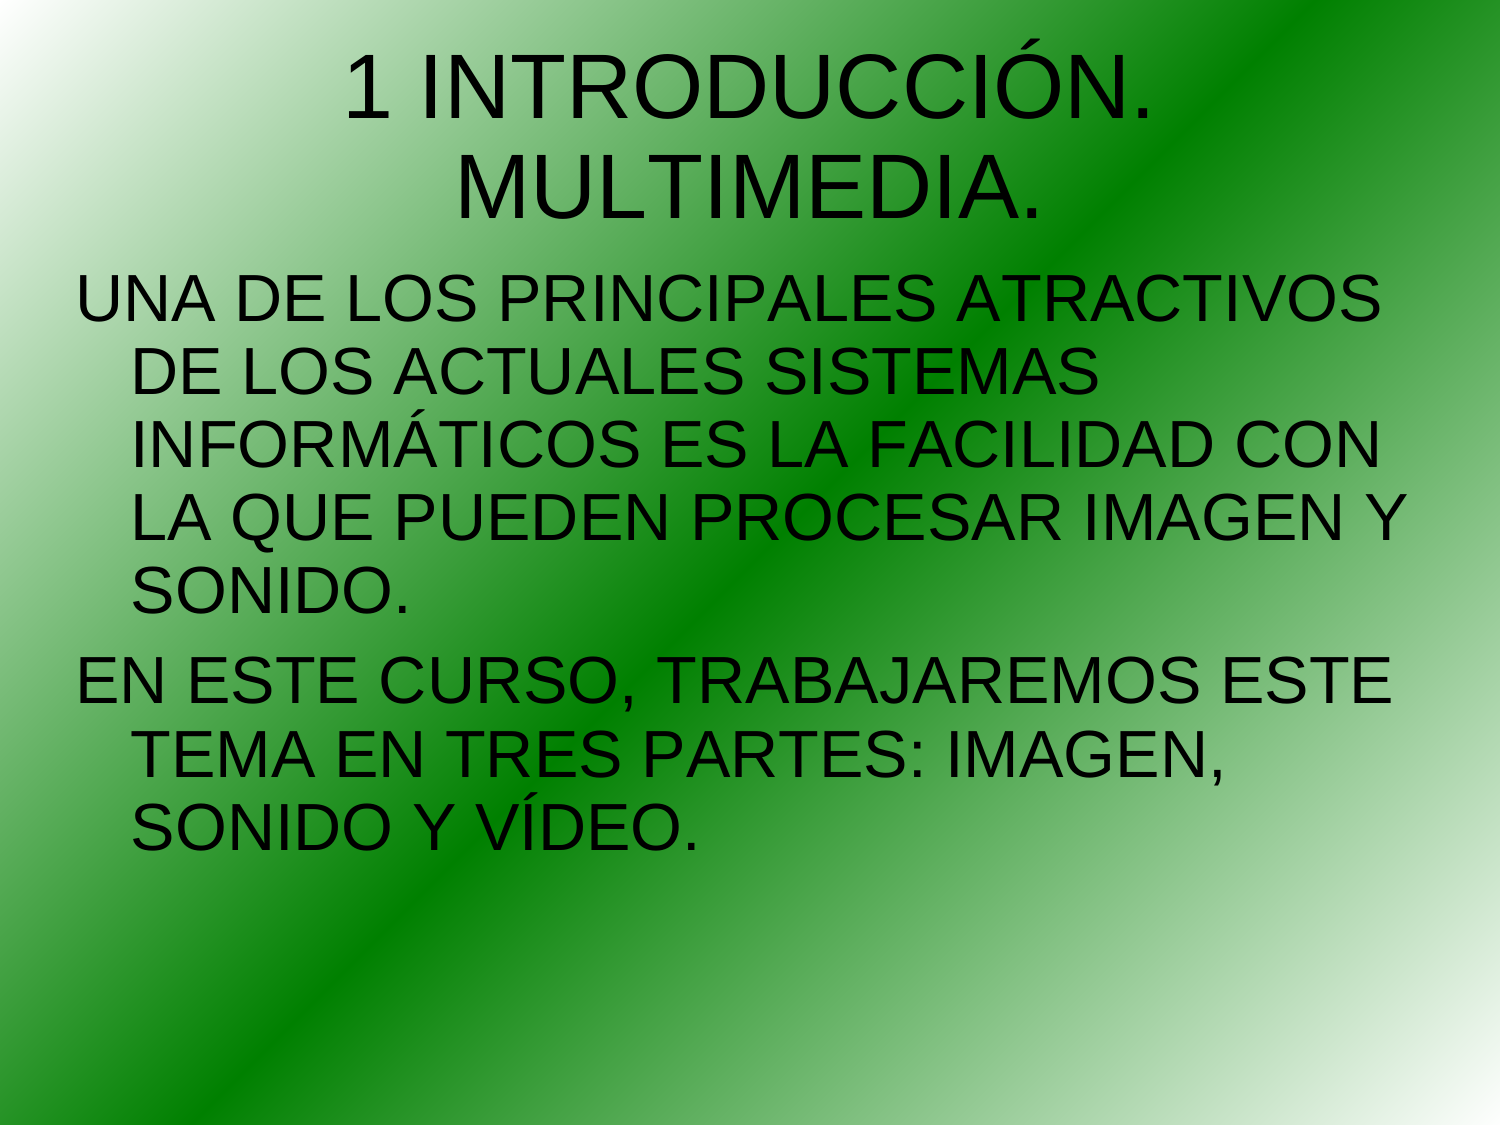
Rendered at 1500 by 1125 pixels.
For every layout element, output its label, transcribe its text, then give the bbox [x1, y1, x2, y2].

title 1 INTRODUCCIÓN. MULTIMEDIA. [75, 28, 1425, 249]
list UNA DE LOS PRINCIPALES ATRACTIVOS DE LOS ACTUALES SISTEMAS INFORMÁTICOS ES LA FACILIDAD CON LA QUE PUEDEN PROCESAR IMAGEN Y SONIDO. EN ESTE CURSO, TRABAJAREMOS ESTE TEMA EN TRES PARTES: IMAGEN, SONIDO Y VÍDEO. [75, 262, 1425, 991]
